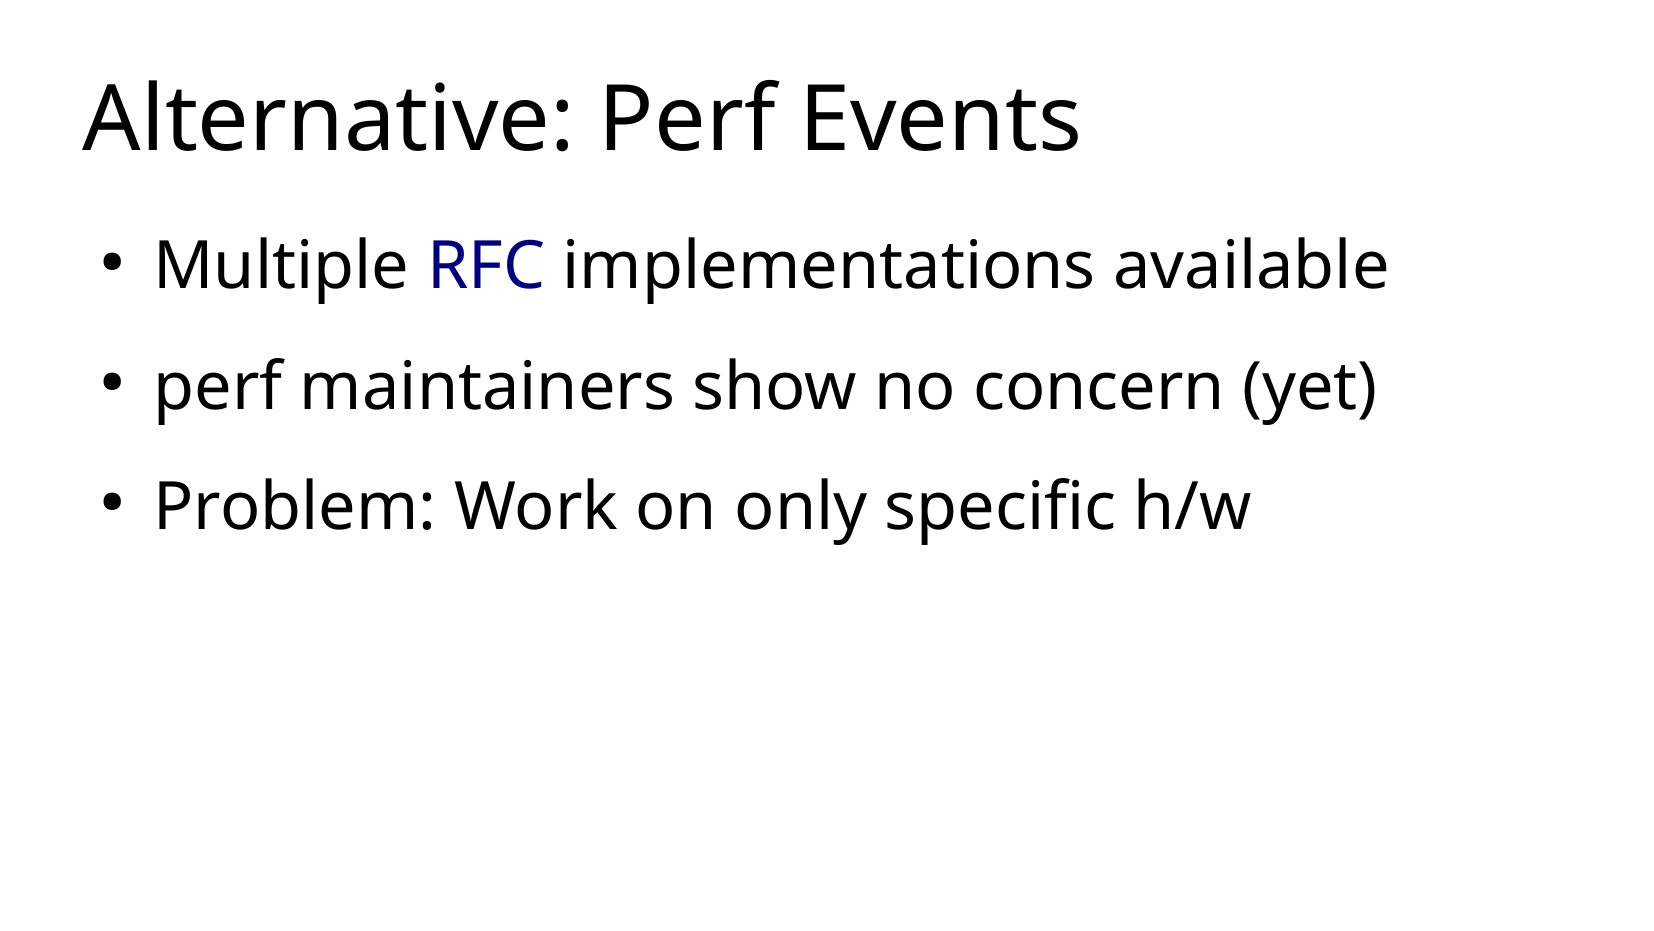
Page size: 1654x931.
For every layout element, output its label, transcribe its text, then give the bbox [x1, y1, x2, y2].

list Multiple RFC implementations available perf maintainers show no concern (yet) Problem: Work on only specific h/w [82, 217, 1571, 758]
title Alternative: Perf Events [82, 37, 1571, 193]
